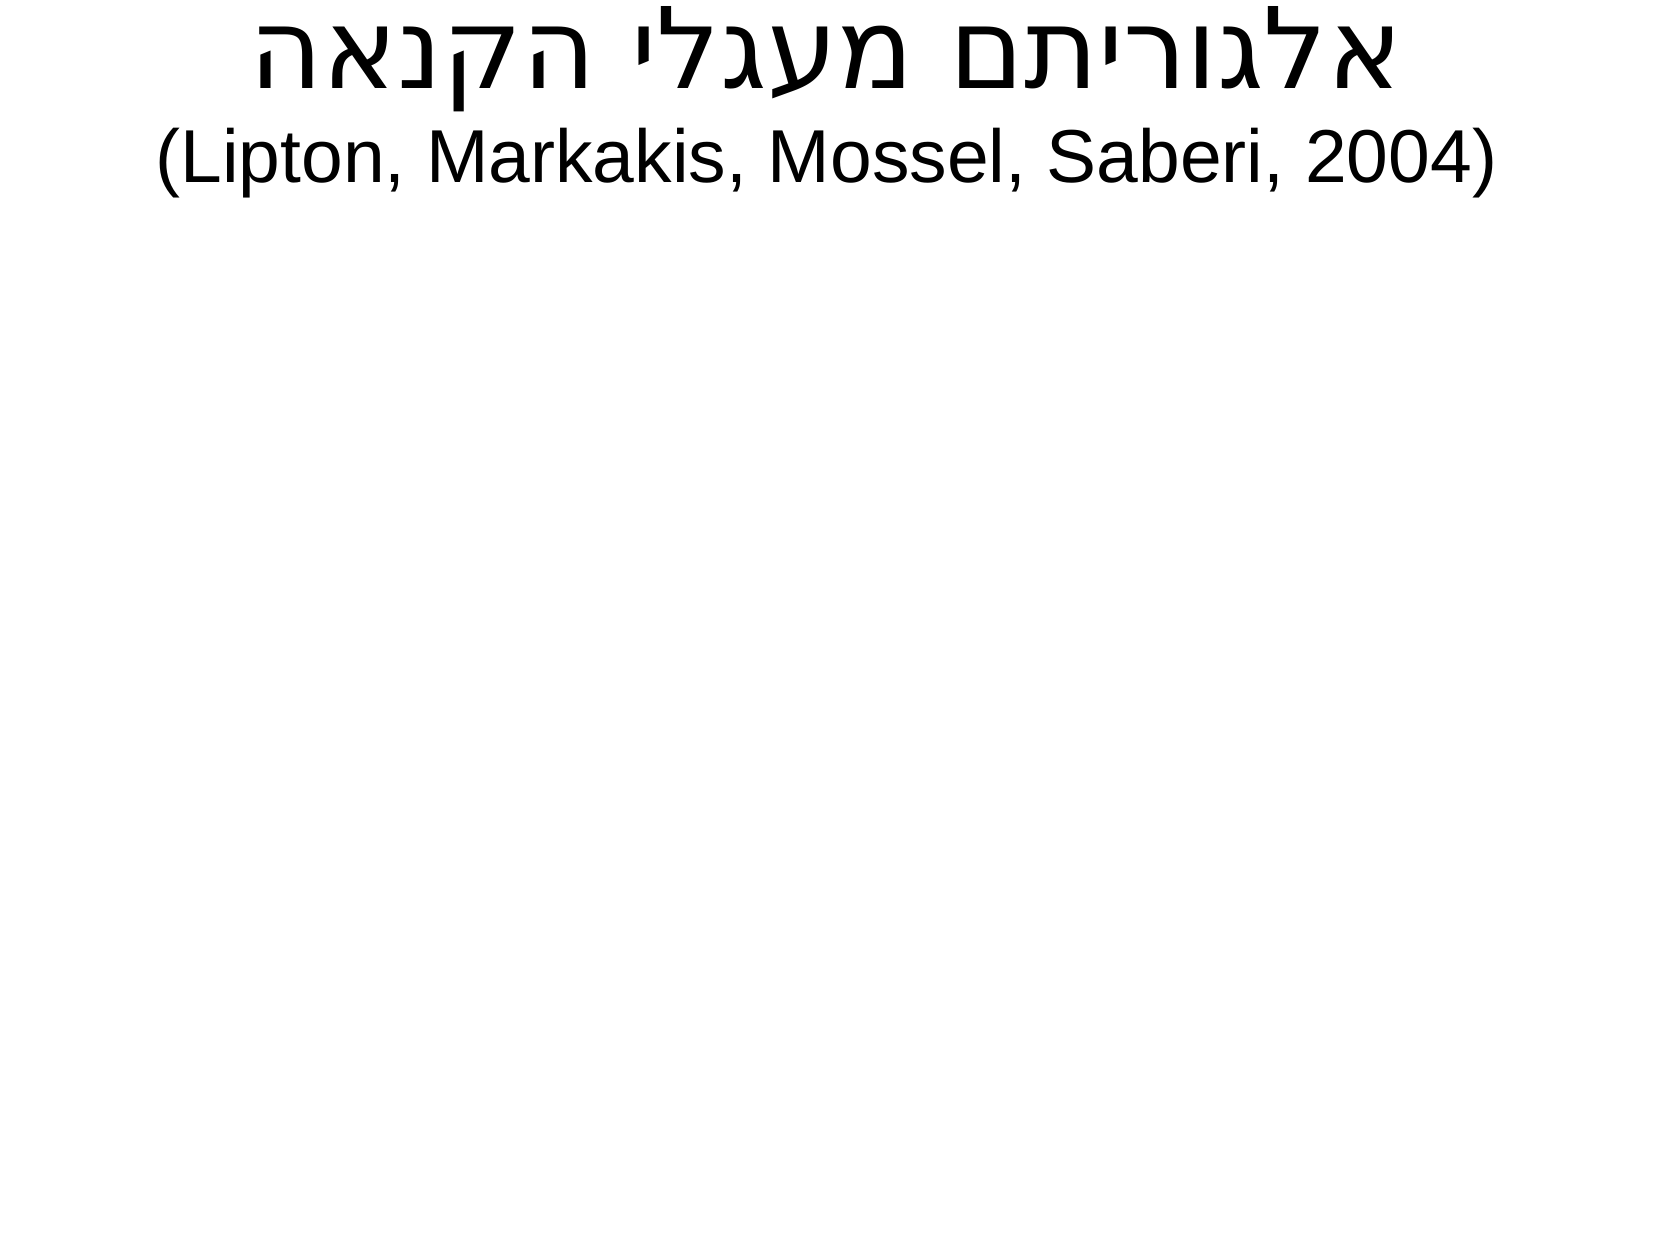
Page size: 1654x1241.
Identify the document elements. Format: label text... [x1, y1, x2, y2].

title אלגוריתם מעגלי הקנאה (Lipton, Markakis, Mossel, Saberi, 2004) [0, 0, 1654, 196]
